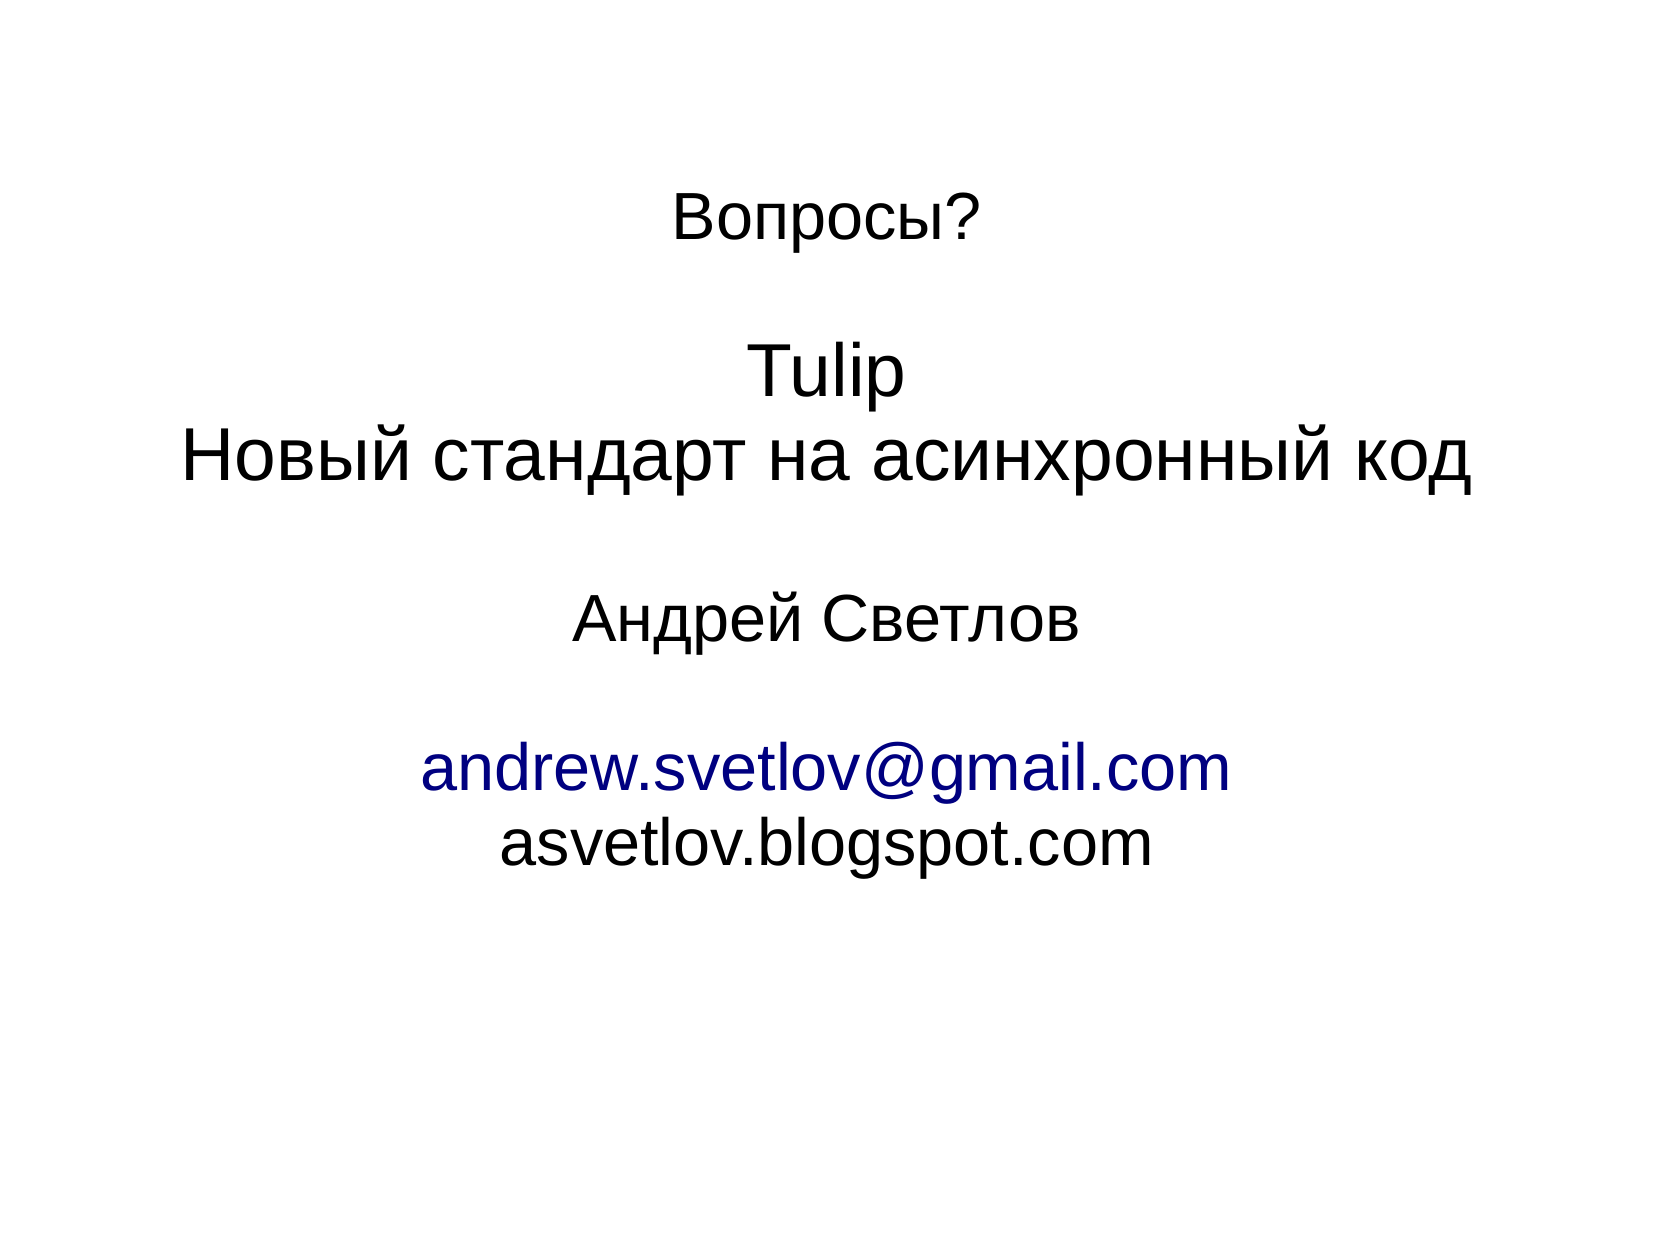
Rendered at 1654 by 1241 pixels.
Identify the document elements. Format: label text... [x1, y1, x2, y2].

subtitle Вопросы? Tulip Новый стандарт на асинхронный код Андрей Светлов andrew.svetlov@gmail.com asvetlov.blogspot.com [82, 49, 1571, 1010]
